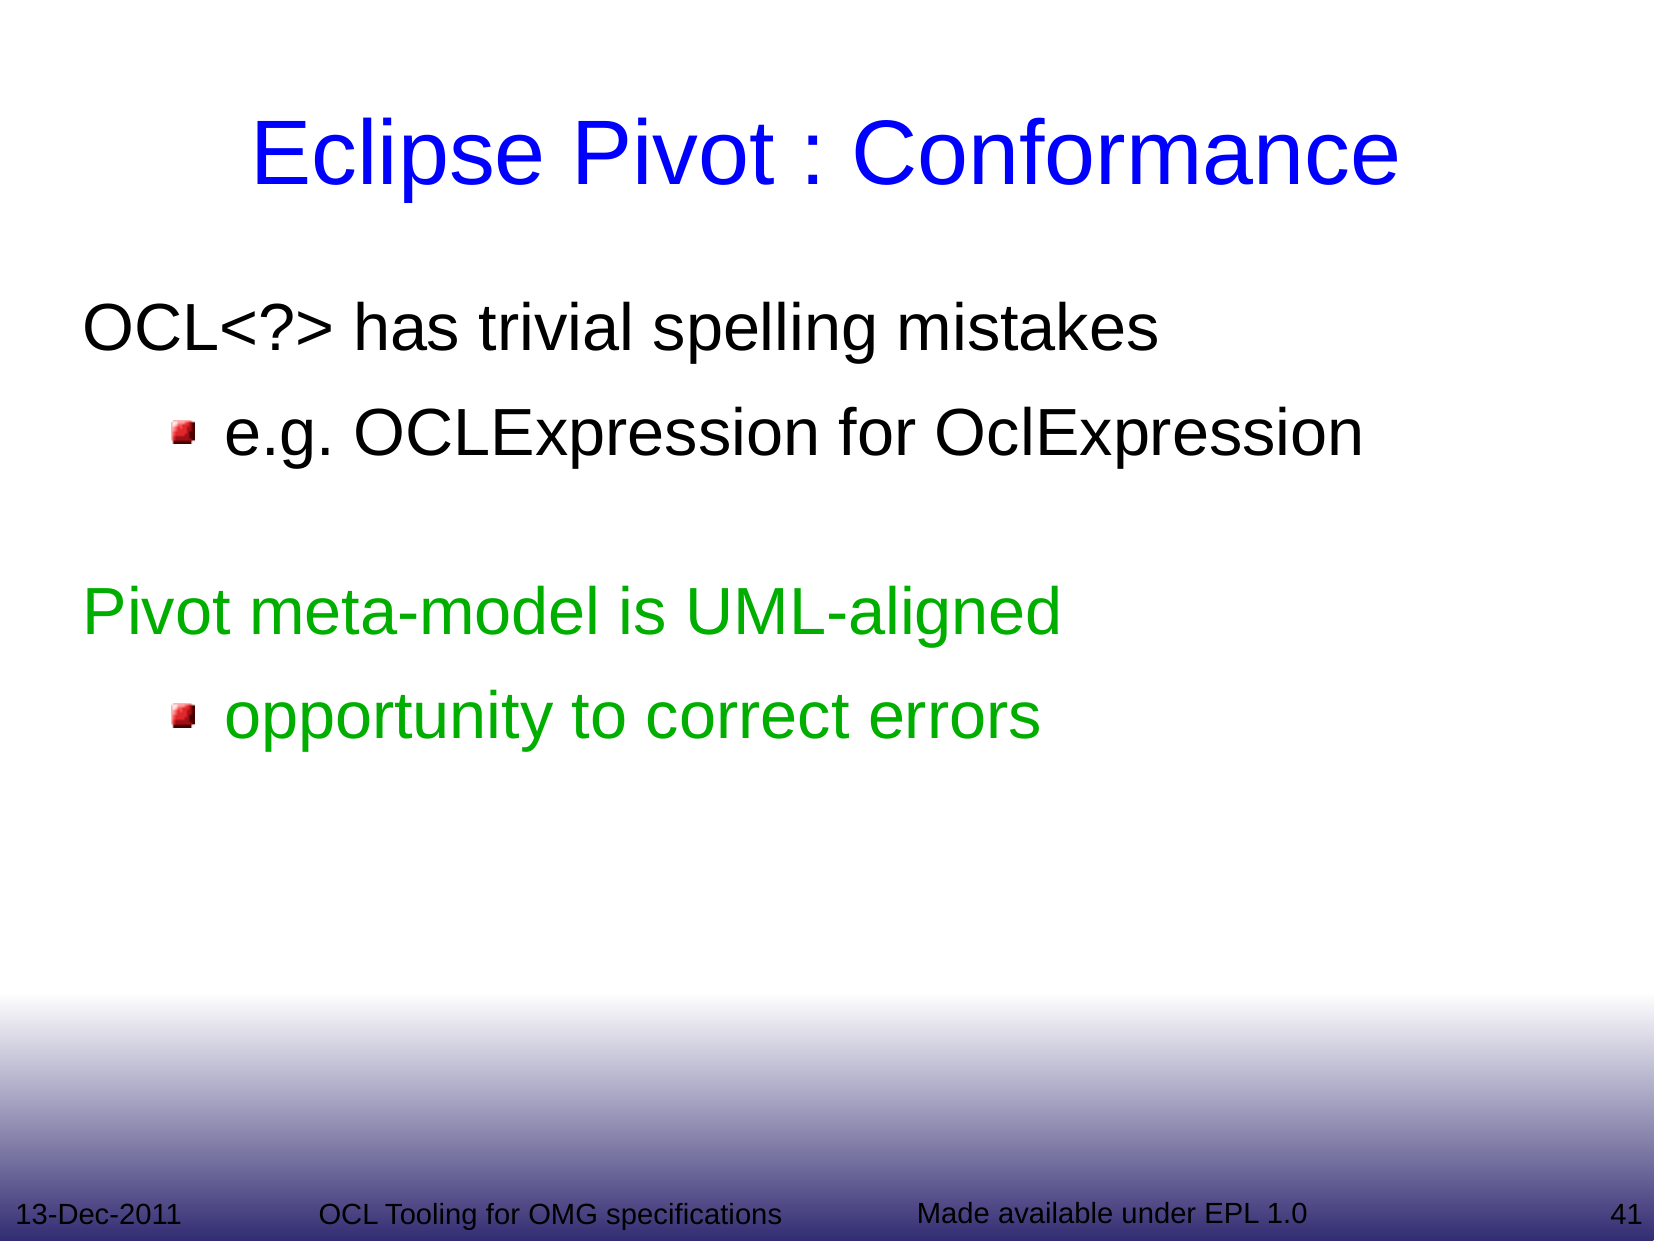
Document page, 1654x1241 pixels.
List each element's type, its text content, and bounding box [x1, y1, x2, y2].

list OCL<?> has trivial spelling mistakes e.g. OCLExpression for OclExpression Pivot meta-model is UML-aligned opportunity to correct errors [82, 290, 1571, 1109]
title Eclipse Pivot : Conformance [82, 49, 1571, 257]
